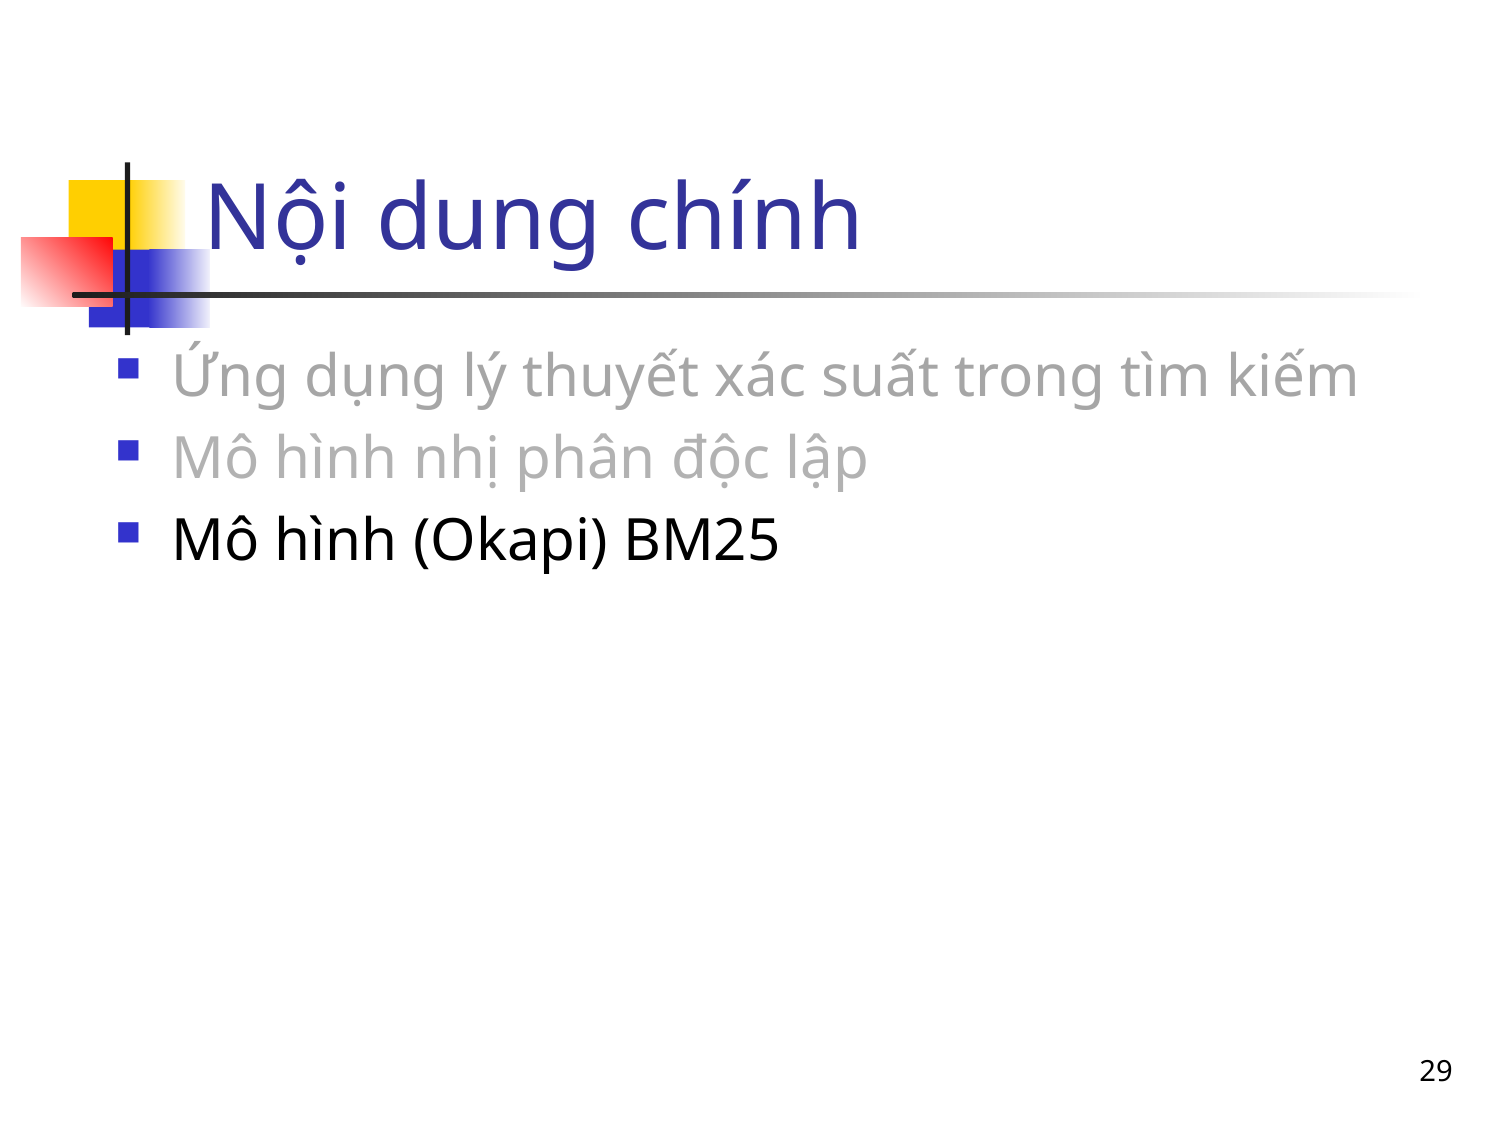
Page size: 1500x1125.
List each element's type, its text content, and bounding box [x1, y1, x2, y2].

title Nội dung chính [188, 35, 1468, 275]
list Ứng dụng lý thuyết xác suất trong tìm kiếm Mô hình nhị phân độc lập Mô hình (Okapi) BM25 [100, 331, 1469, 1006]
slide_number <number> [1155, 1024, 1468, 1100]
